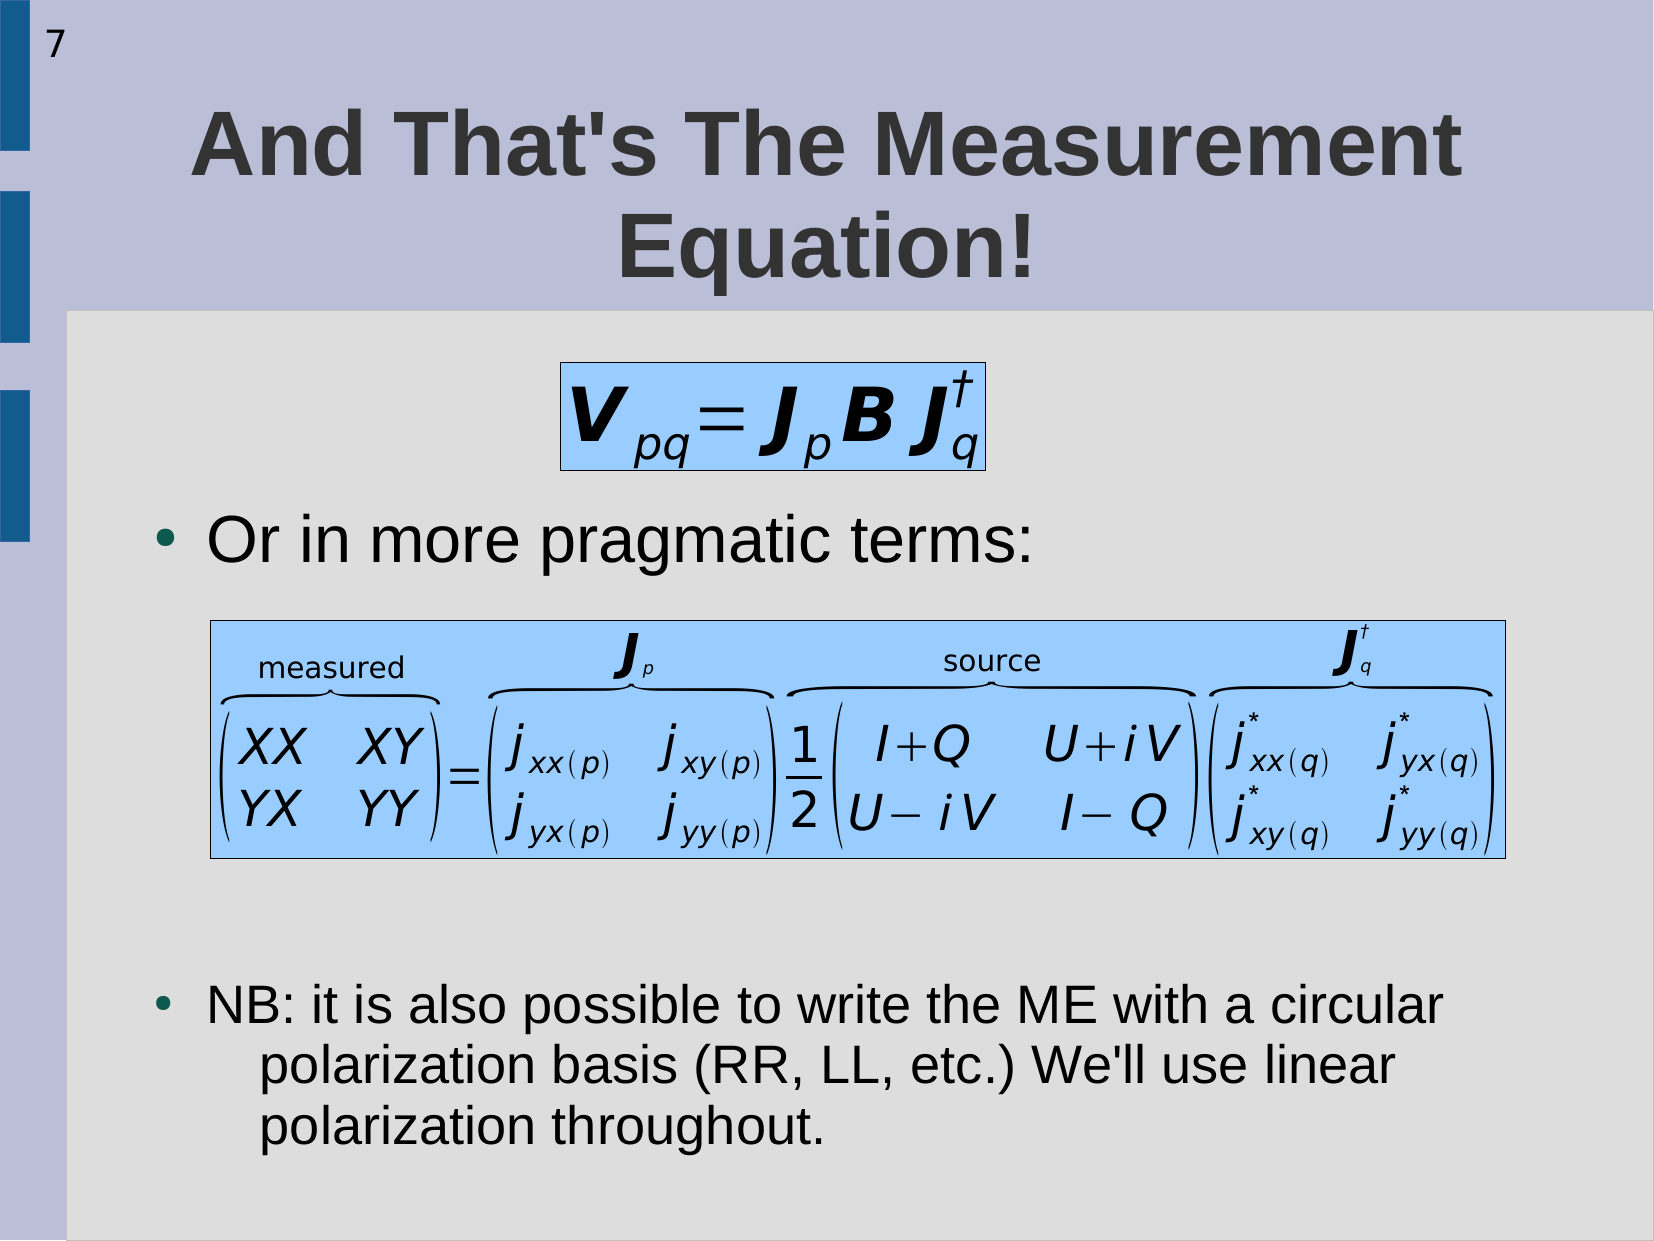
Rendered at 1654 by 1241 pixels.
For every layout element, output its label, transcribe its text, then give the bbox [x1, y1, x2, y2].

text_box <number> [31, 15, 266, 89]
chart [210, 621, 1506, 859]
list NB: it is also possible to write the ME with a circular polarization basis (RR, LL, etc.) We'll use linear polarization throughout. [118, 974, 1531, 1157]
list Or in more pragmatic terms: [118, 501, 1531, 621]
chart [560, 362, 986, 471]
title And That's The Measurement Equation! [121, 91, 1534, 299]
